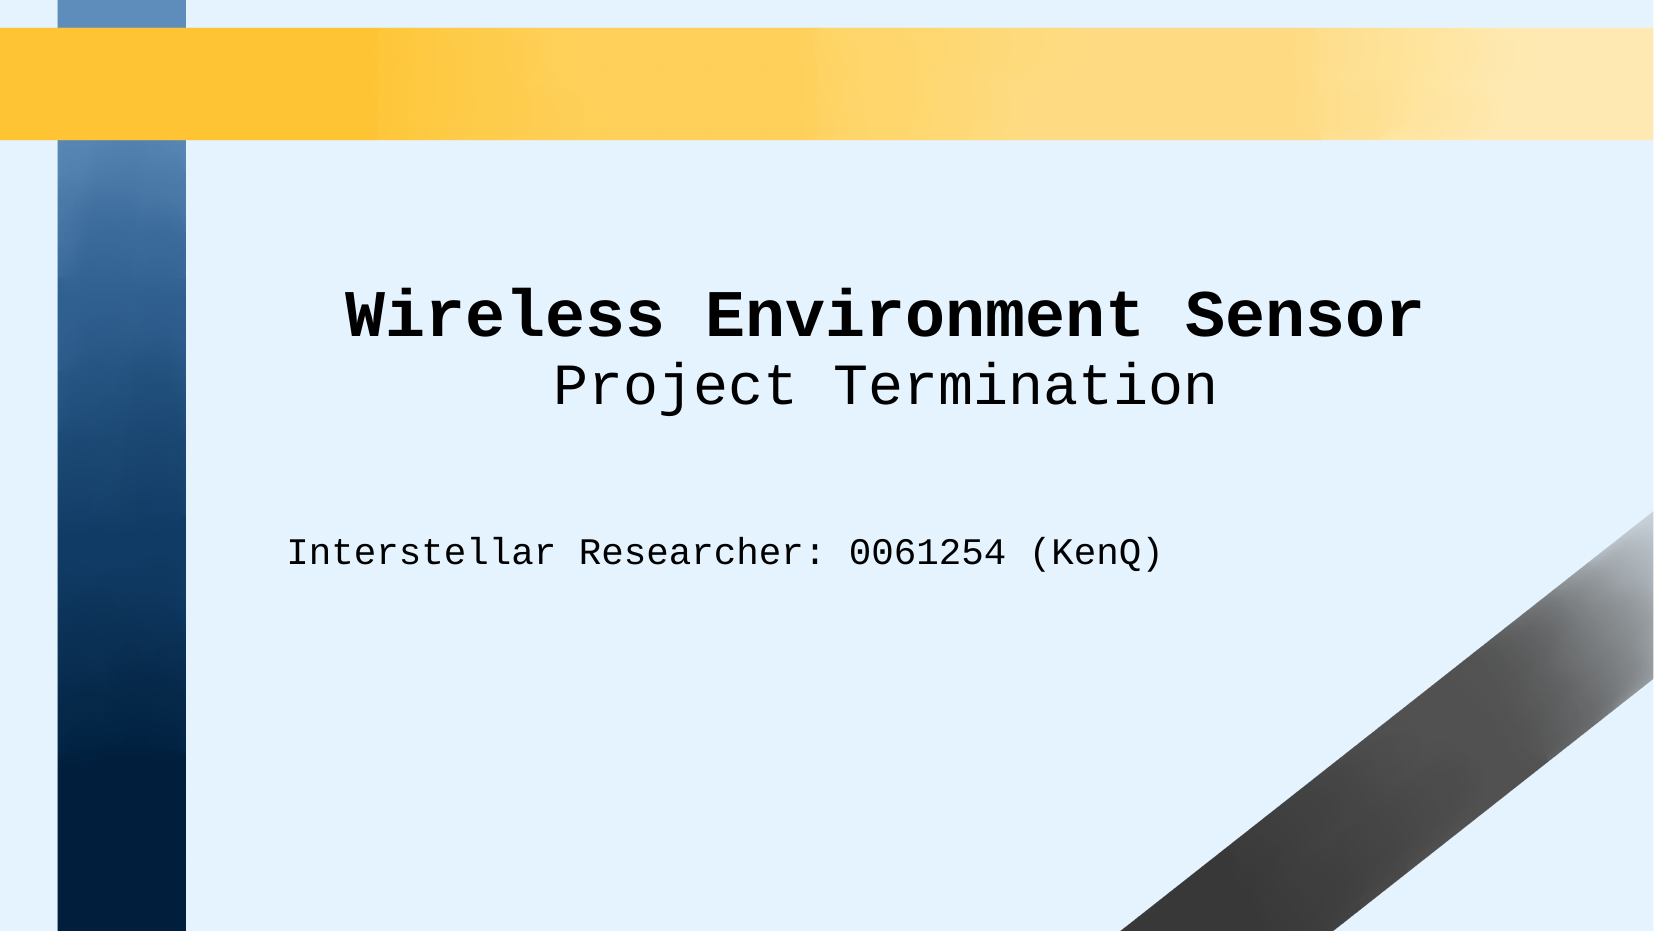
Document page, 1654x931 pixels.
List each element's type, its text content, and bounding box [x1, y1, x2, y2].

text_box Wireless Environment Sensor Project Termination [265, 273, 1506, 430]
text_box Interstellar Researcher: 0061254 (KenQ) [271, 525, 1188, 585]
picture [0, 0, 1654, 931]
